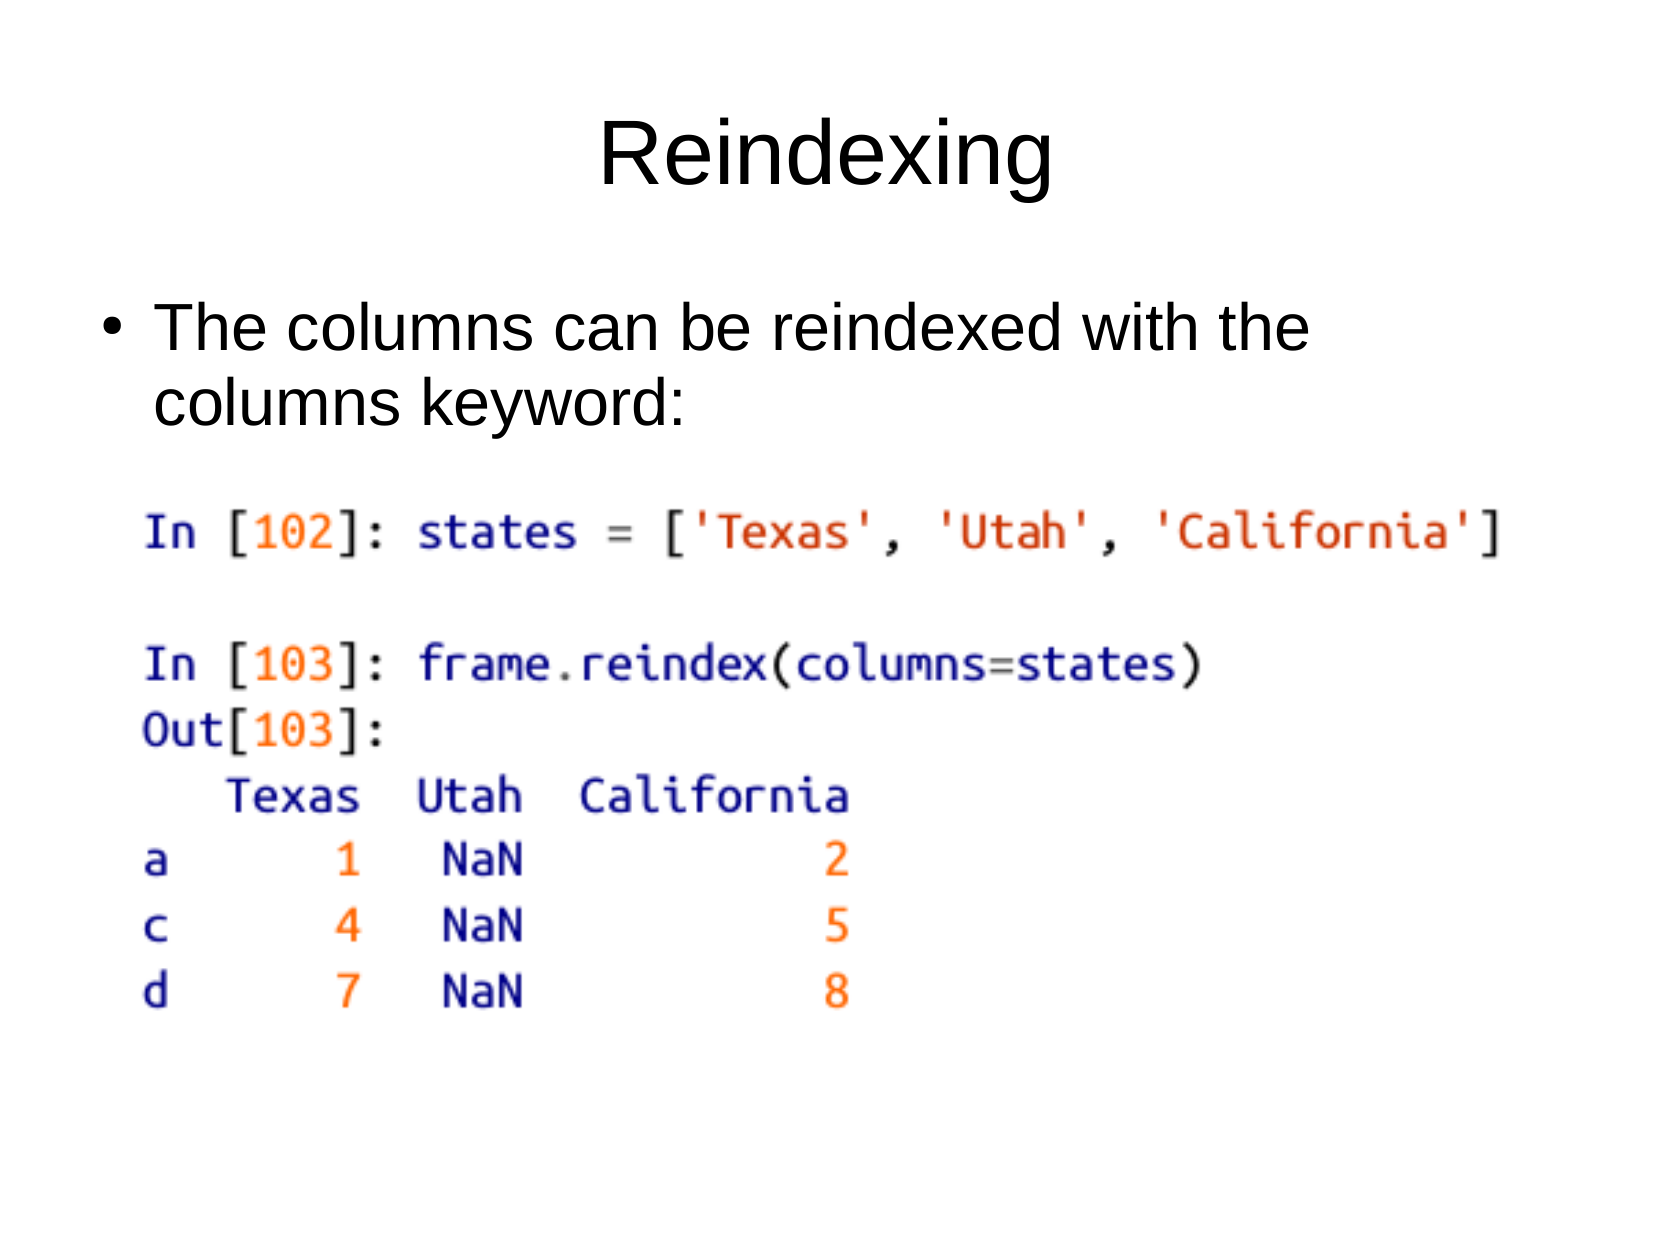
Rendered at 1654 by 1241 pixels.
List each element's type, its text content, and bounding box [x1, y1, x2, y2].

title Reindexing [82, 49, 1571, 257]
picture [135, 494, 1516, 1044]
list The columns can be reindexed with the columns keyword: [82, 290, 1571, 1010]
